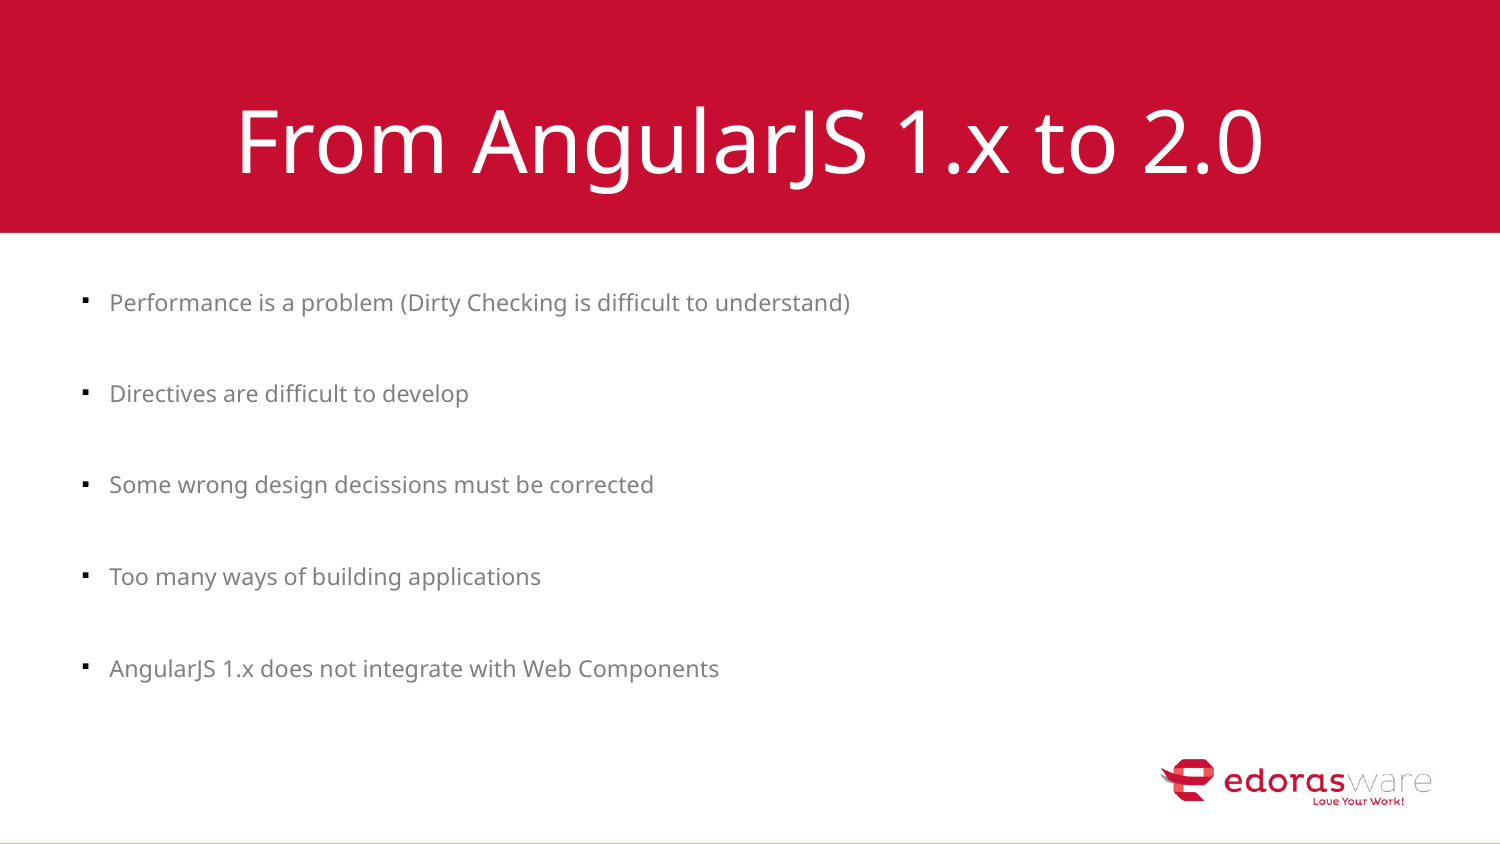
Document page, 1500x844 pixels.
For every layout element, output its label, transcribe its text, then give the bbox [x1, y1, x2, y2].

title From AngularJS 1.x to 2.0 [75, 45, 1425, 233]
picture [1151, 748, 1436, 815]
list Performance is a problem (Dirty Checking is difficult to understand) Directives are difficult to develop Some wrong design decissions must be corrected Too many ways of building applications AngularJS 1.x does not integrate with Web Components [41, 280, 1459, 741]
